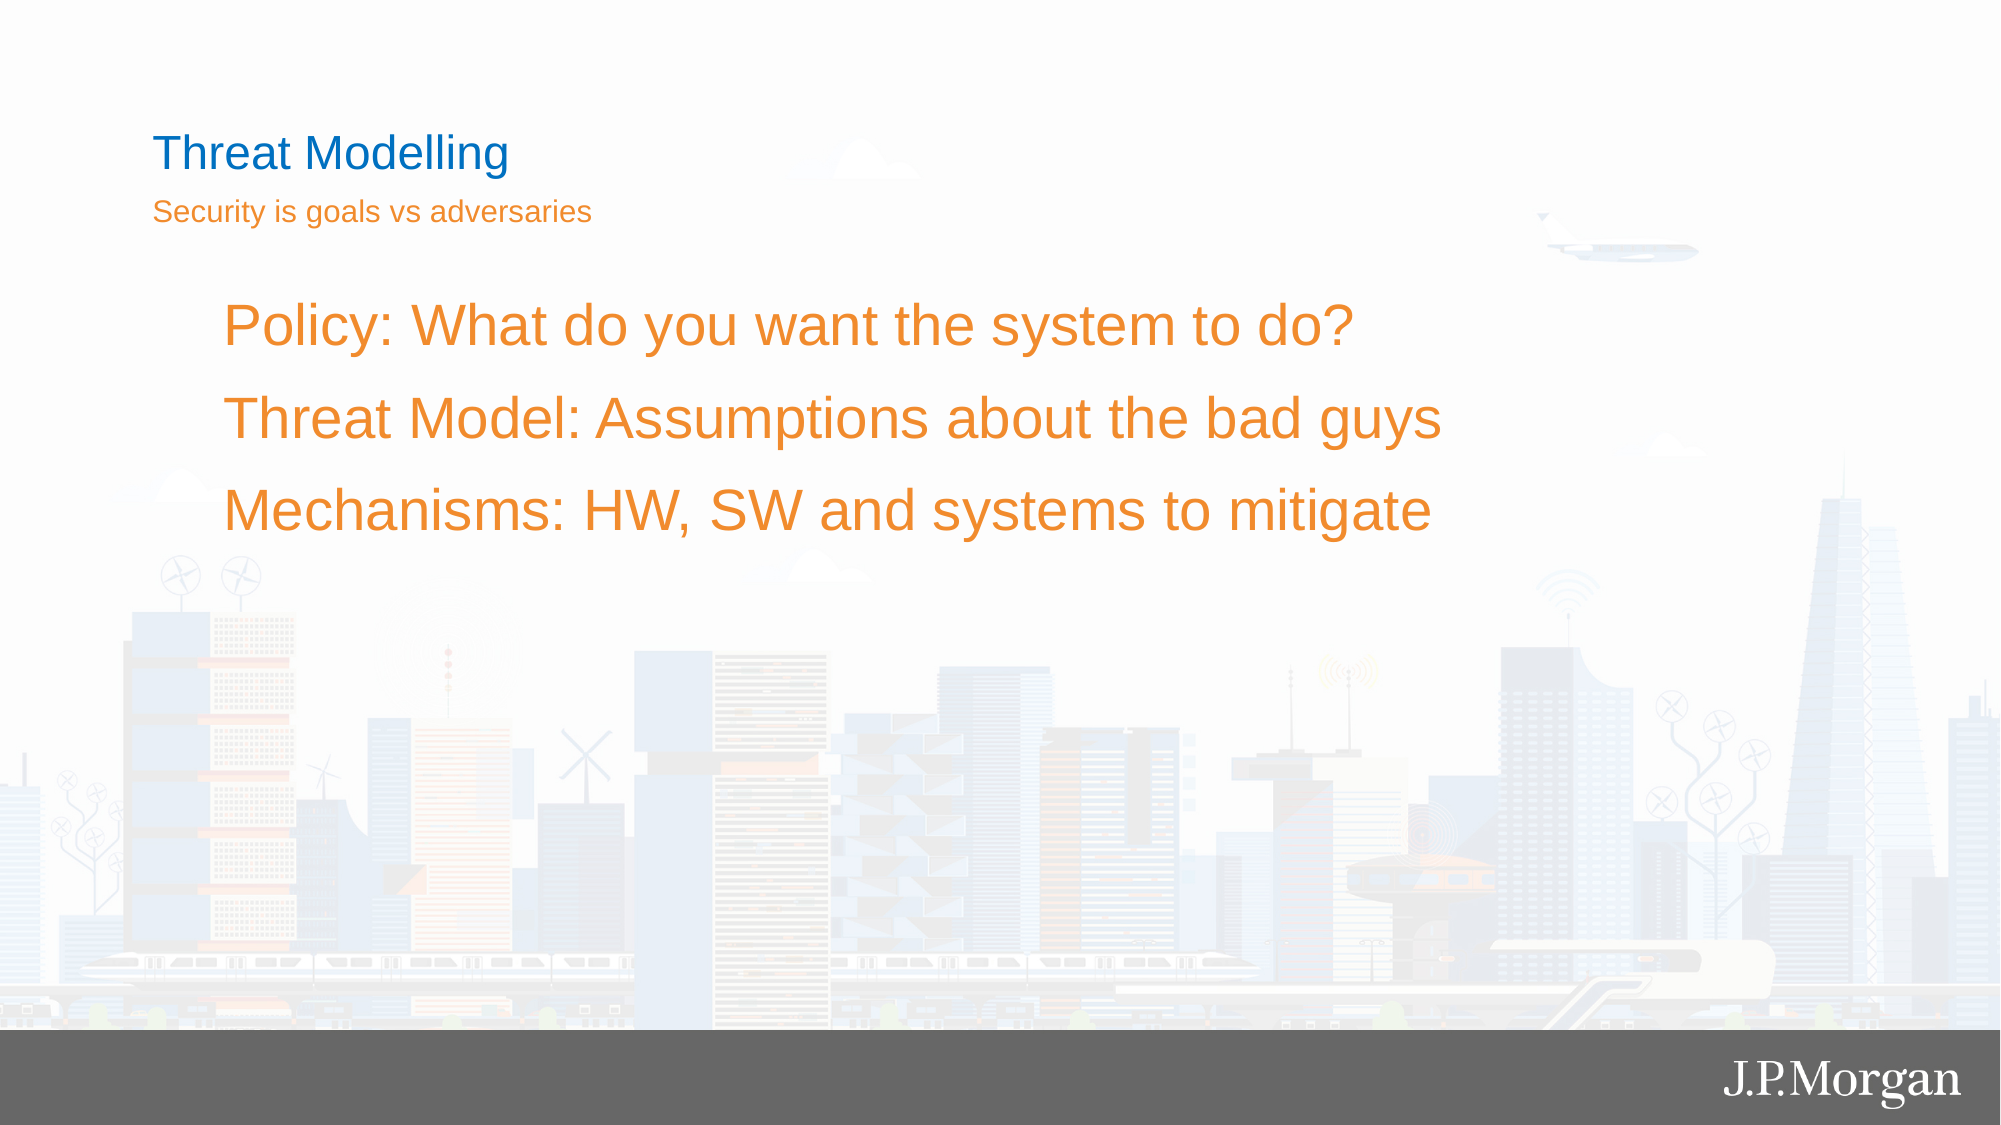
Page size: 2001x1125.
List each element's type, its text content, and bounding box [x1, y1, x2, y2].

picture [0, 0, 2001, 1125]
list Policy: What do you want the system to do? Threat Model: Assumptions about the bad guys Mechanisms: HW, SW and systems to mitigate [137, 288, 1831, 802]
subtitle Security is goals vs adversaries [137, 187, 1863, 288]
title Threat Modelling [137, 76, 1863, 187]
